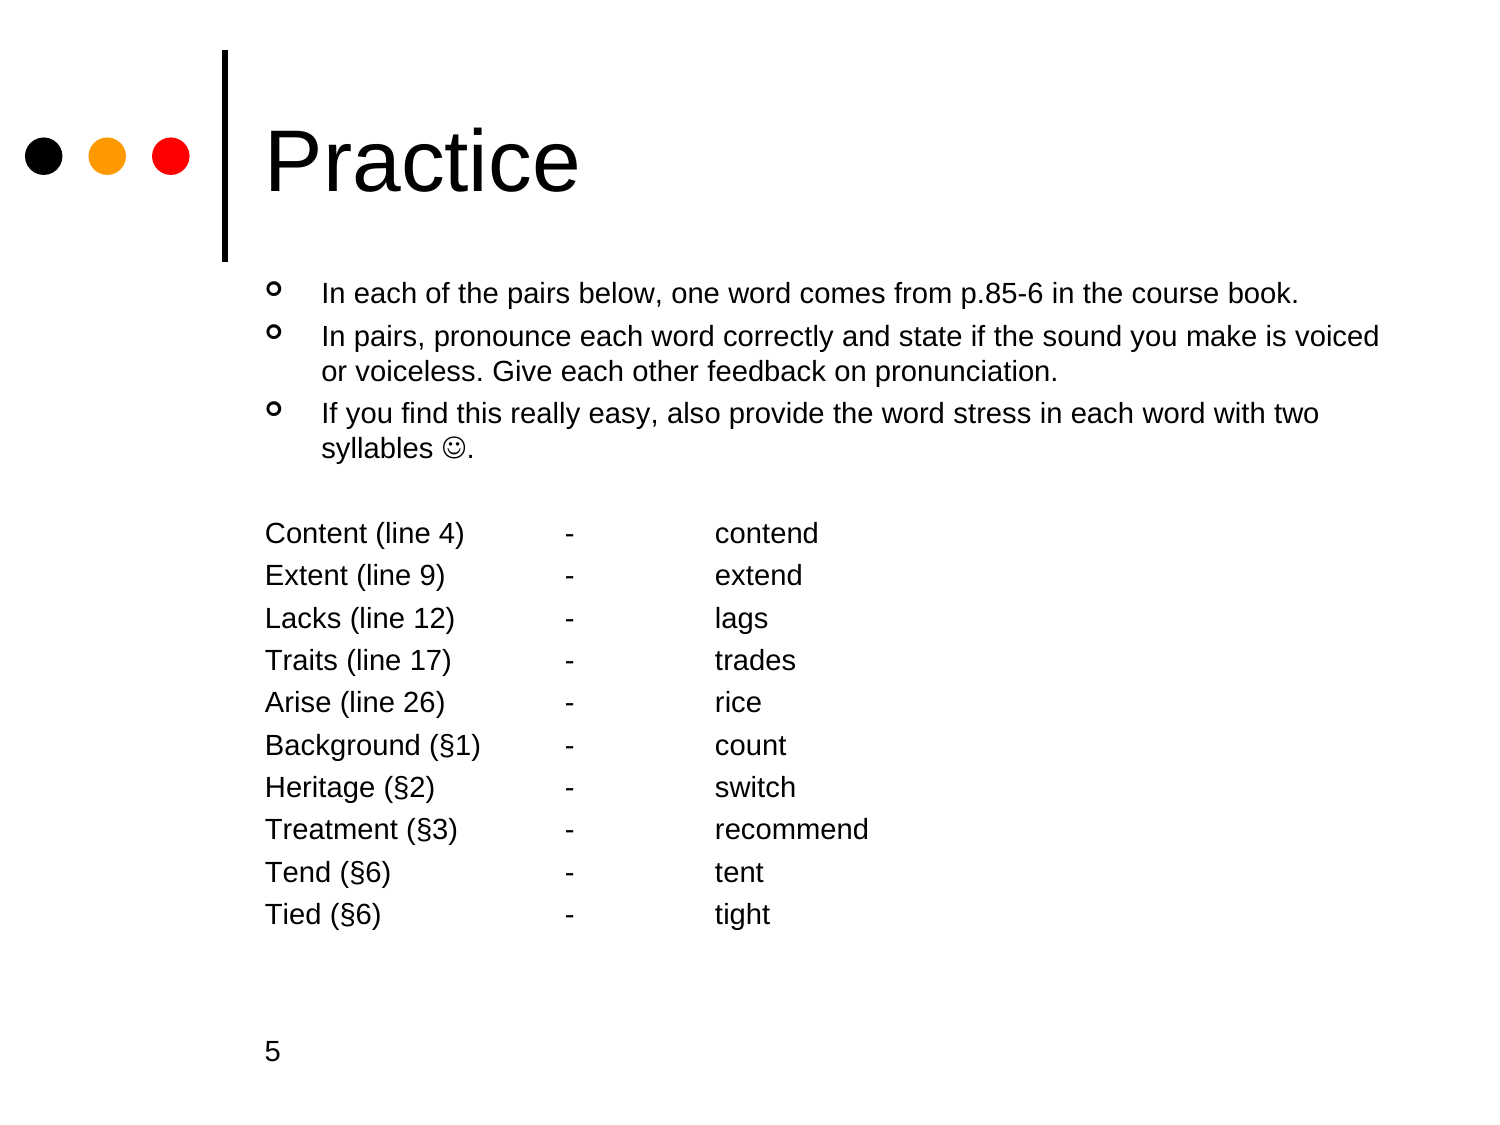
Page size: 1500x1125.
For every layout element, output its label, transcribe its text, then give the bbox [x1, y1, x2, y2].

title Practice [249, 31, 1401, 267]
text_box <number> [249, 1025, 463, 1101]
list In each of the pairs below, one word comes from p.85-6 in the course book. In pairs, pronounce each word correctly and state if the sound you make is voiced or voiceless. Give each other feedback on pronunciation. If you find this really easy, also provide the word stress in each word with two syllables . Content (line 4) - contend Extent (line 9) - extend Lacks (line 12) - lags Traits (line 17) - trades Arise (line 26) - rice Background (§1) - count Heritage (§2) - switch Treatment (§3) - recommend Tend (§6) - tent Tied (§6) - tight [249, 267, 1401, 1081]
